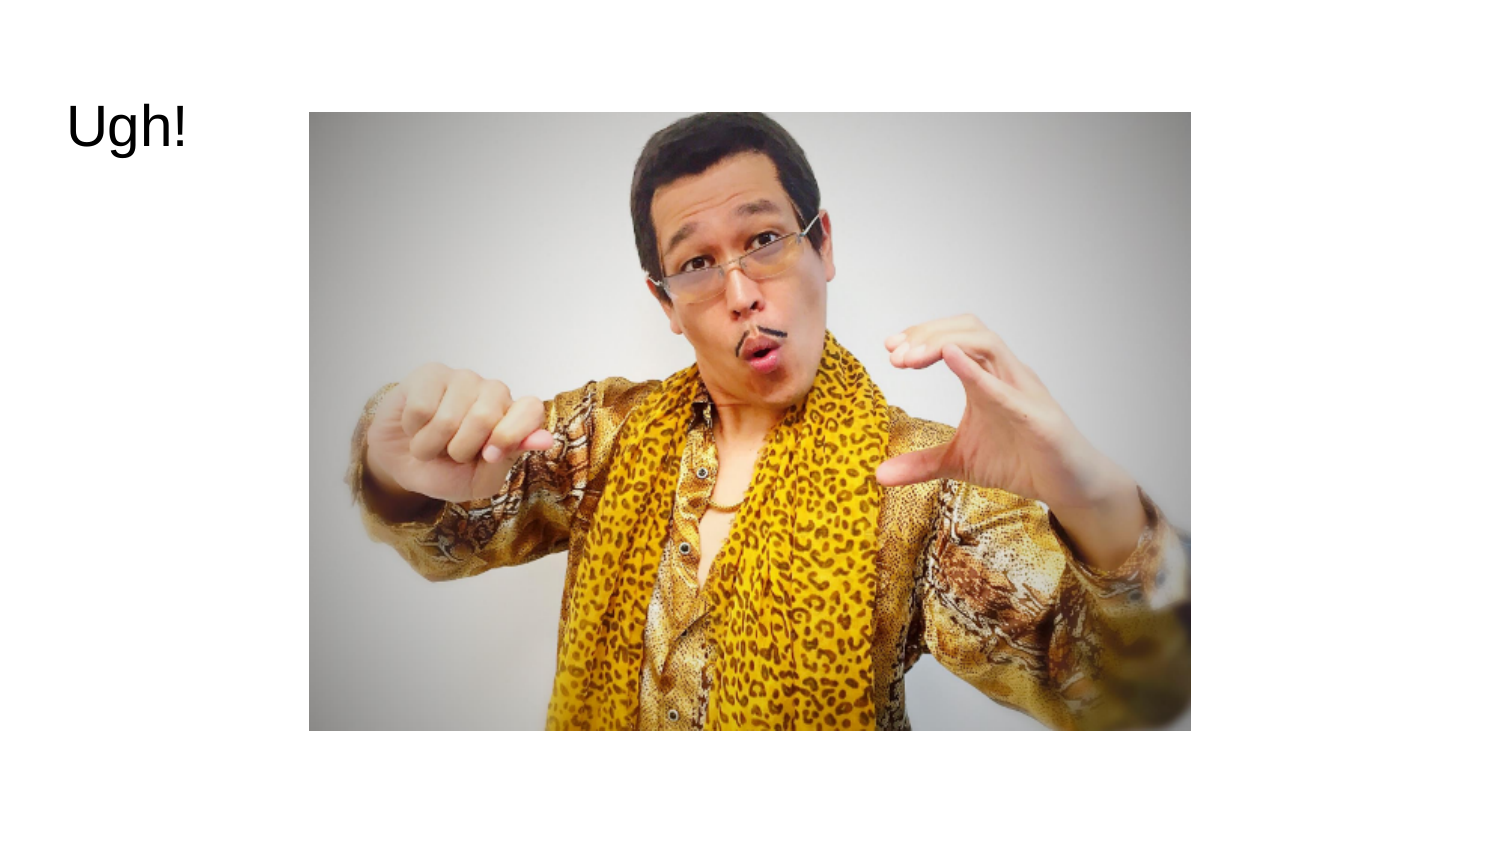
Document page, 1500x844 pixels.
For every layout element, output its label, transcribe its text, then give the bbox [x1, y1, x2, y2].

title Ugh! [51, 72, 1449, 167]
picture [309, 112, 1191, 731]
